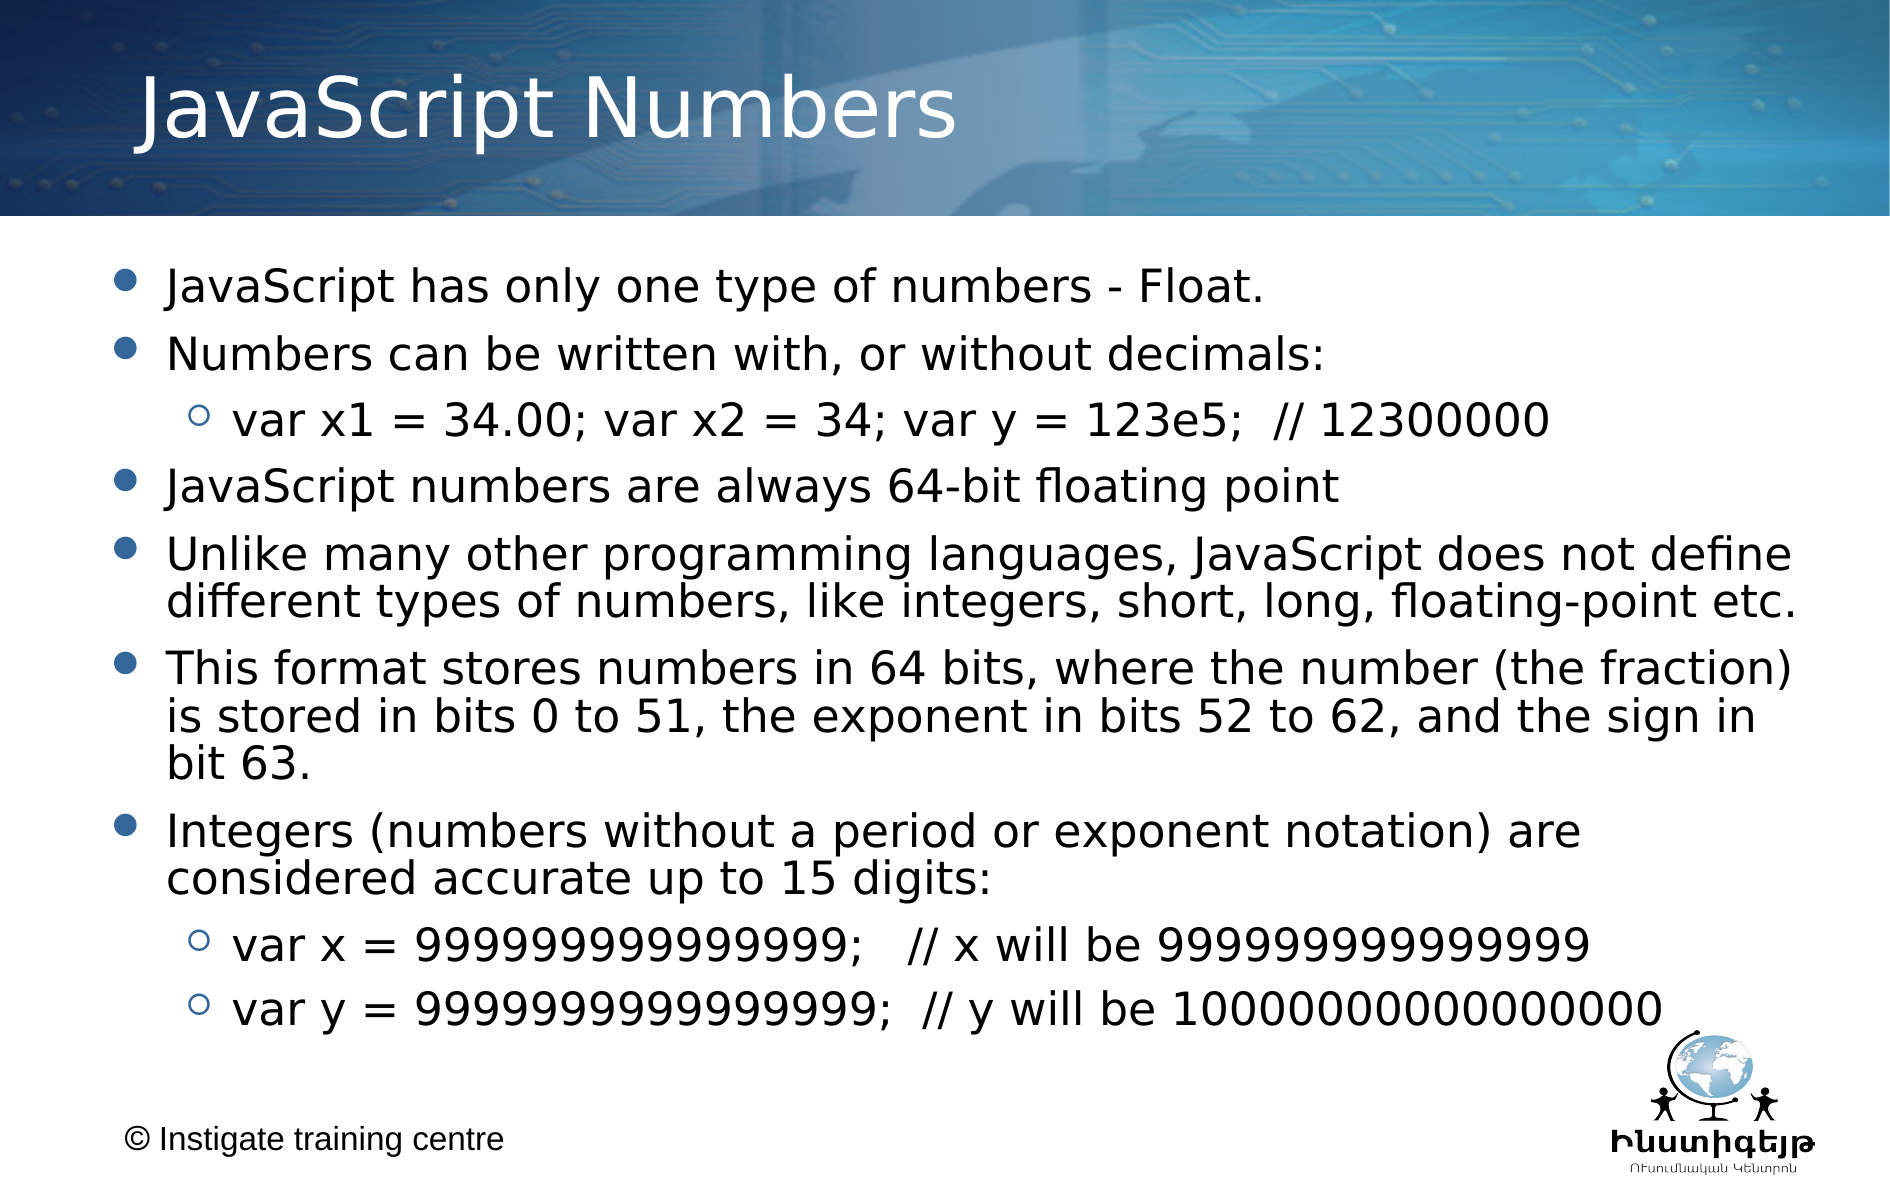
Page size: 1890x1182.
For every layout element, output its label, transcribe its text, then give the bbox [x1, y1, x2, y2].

picture [1612, 1030, 1815, 1175]
picture [0, 0, 1890, 216]
list JavaScript has only one type of numbers - Float. Numbers can be written with, or without decimals: var x1 = 34.00; var x2 = 34; var y = 123e5; // 12300000 JavaScript numbers are always 64-bit floating point Unlike many other programming languages, JavaScript does not define different types of numbers, like integers, short, long, floating-point etc. This format stores numbers in 64 bits, where the number (the fraction) is stored in bits 0 to 51, the exponent in bits 52 to 62, and the sign in bit 63. Integers (numbers without a period or exponent notation) are considered accurate up to 15 digits: var x = 999999999999999; // x will be 999999999999999 var y = 9999999999999999; // y will be 10000000000000000 [110, 264, 1801, 291]
